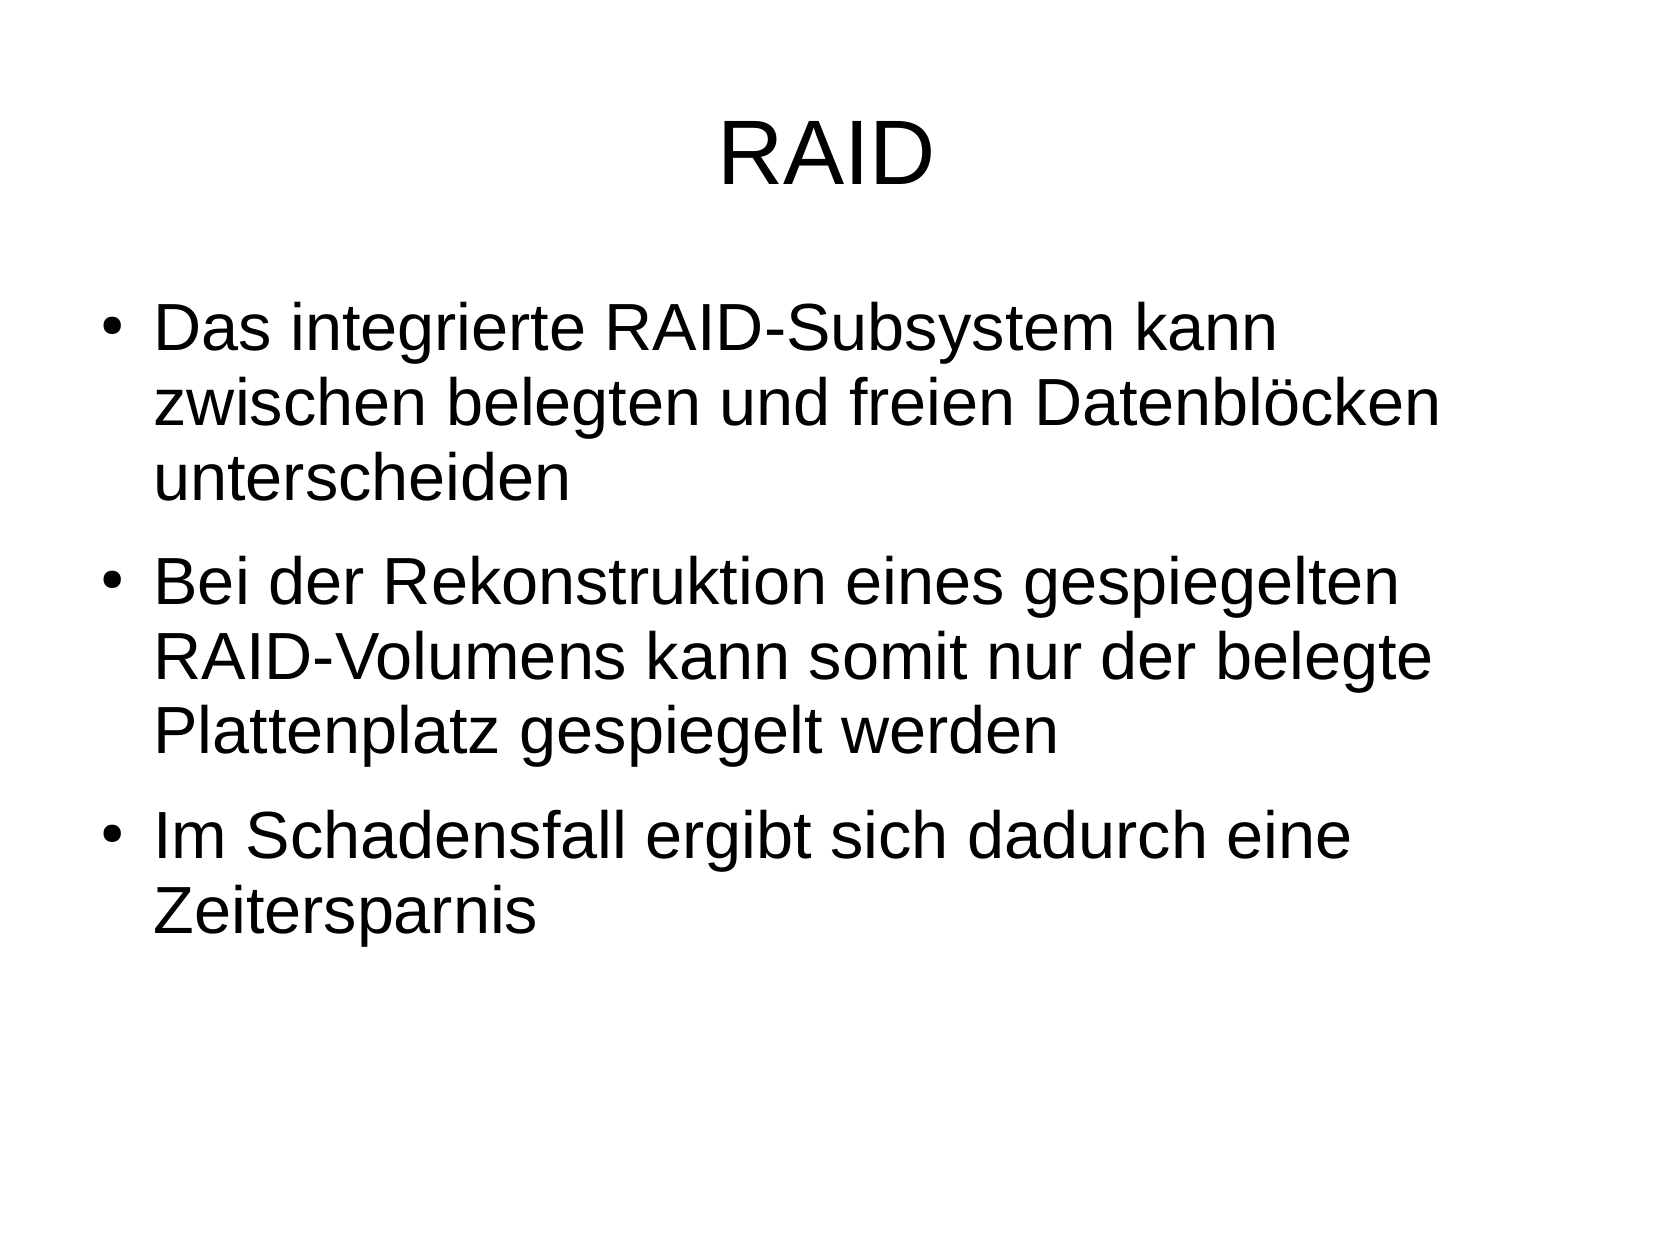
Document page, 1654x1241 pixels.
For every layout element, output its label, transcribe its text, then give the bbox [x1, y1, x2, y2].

list Das integrierte RAID-Subsystem kann zwischen belegten und freien Datenblöcken unterscheiden Bei der Rekonstruktion eines gespiegelten RAID-Volumens kann somit nur der belegte Plattenplatz gespiegelt werden Im Schadensfall ergibt sich dadurch eine Zeitersparnis [82, 290, 1571, 1010]
title RAID [82, 49, 1571, 257]
